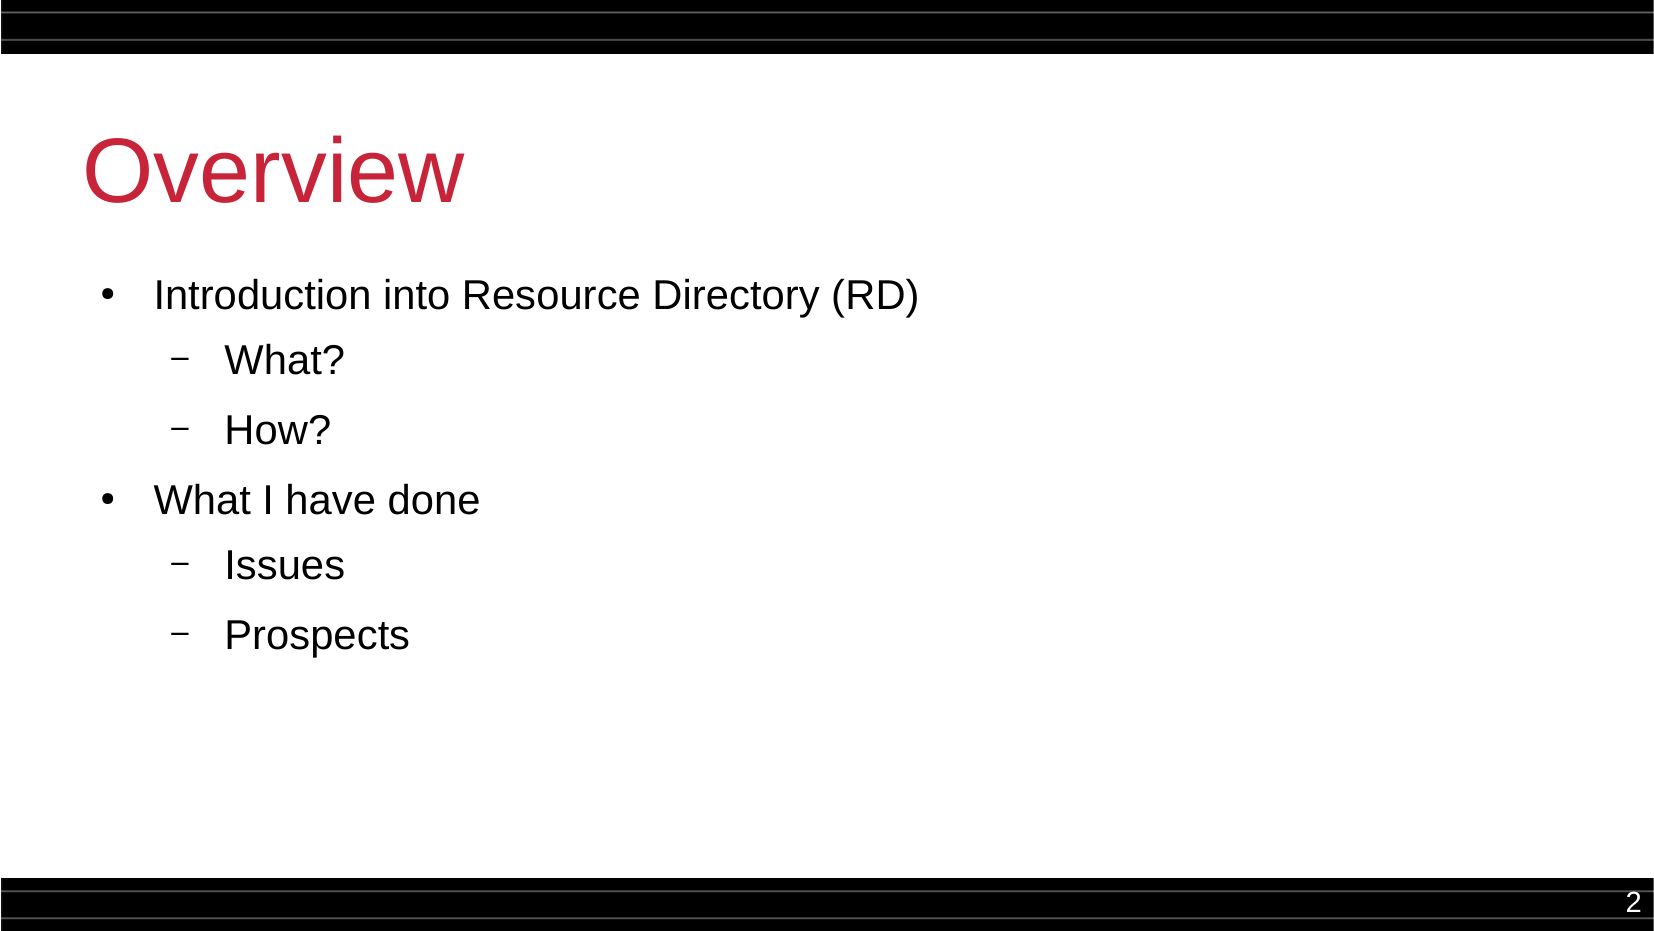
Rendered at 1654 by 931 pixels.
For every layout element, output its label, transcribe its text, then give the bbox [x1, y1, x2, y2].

picture [1, 0, 1654, 54]
title Overview [82, 92, 1571, 249]
list Introduction into Resource Directory (RD) What? How? What I have done Issues Prospects [82, 271, 1571, 851]
picture [1, 878, 1654, 931]
